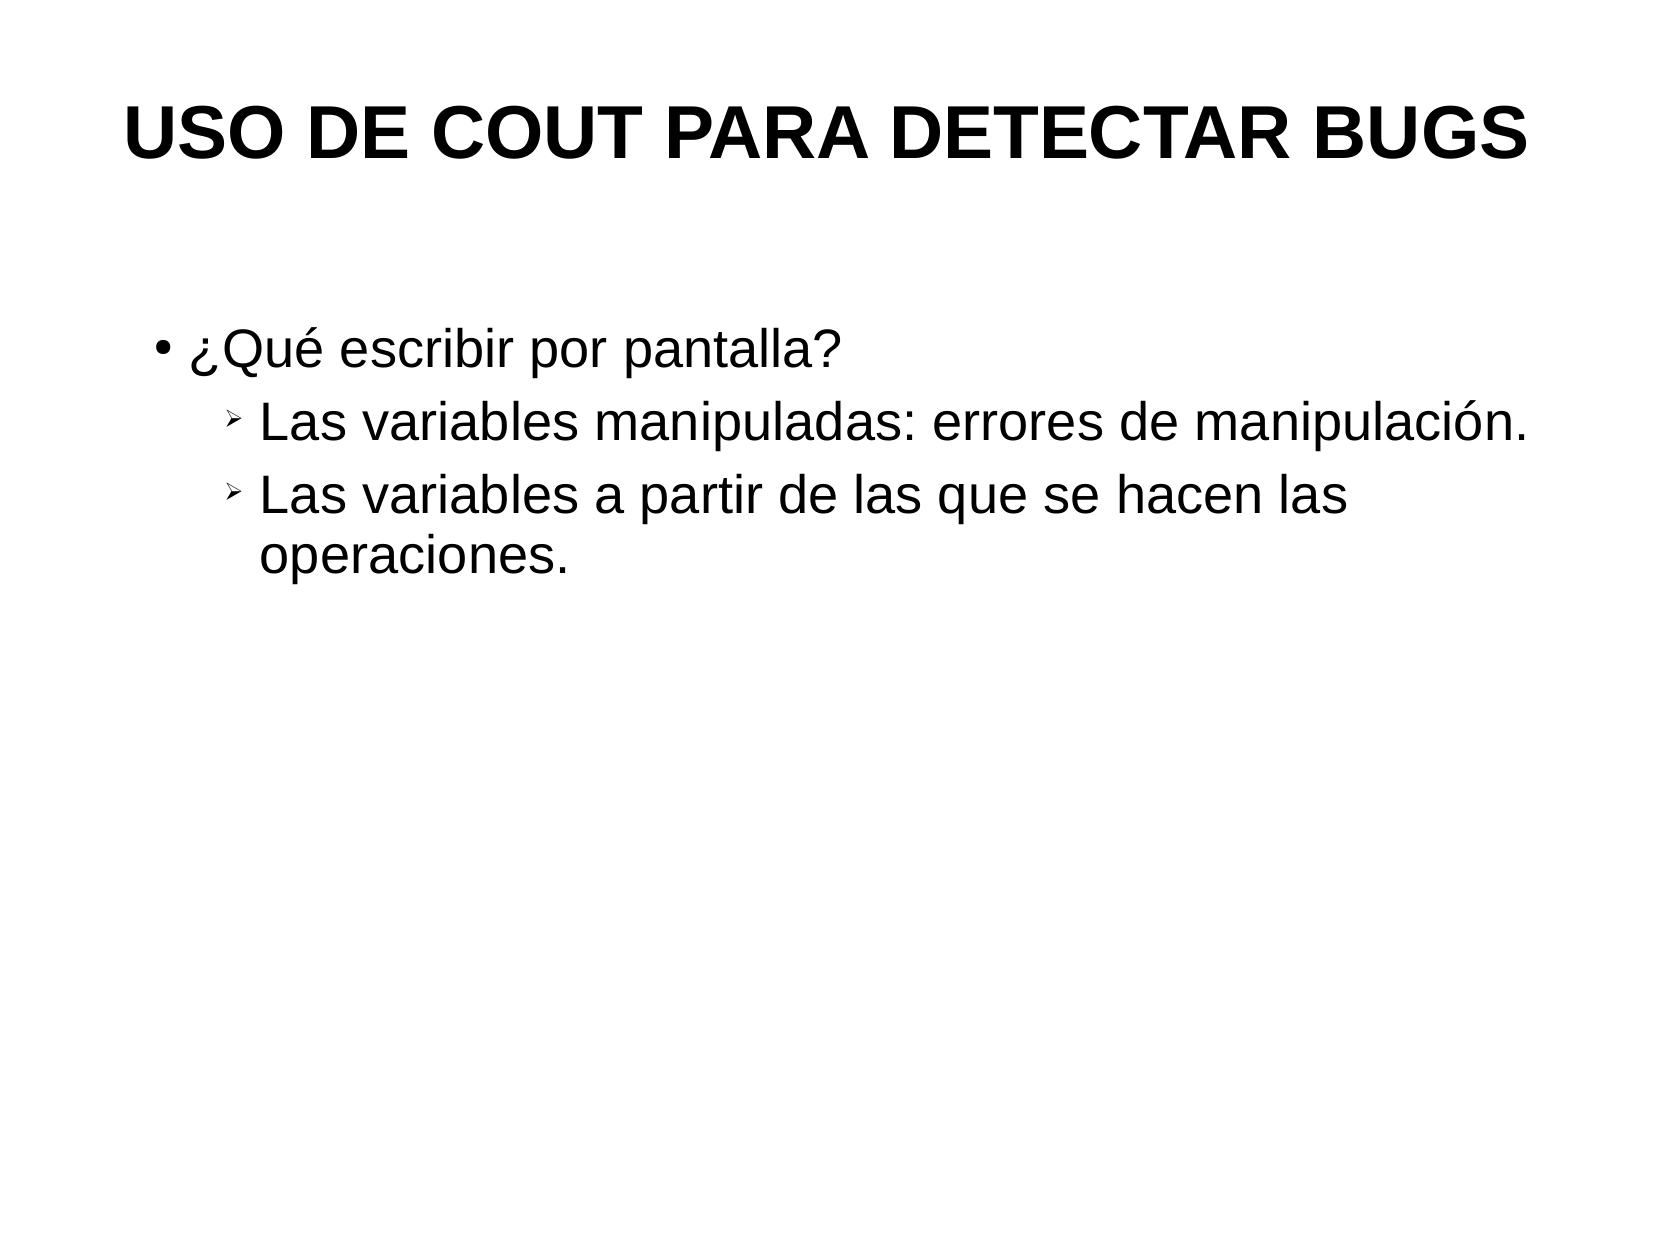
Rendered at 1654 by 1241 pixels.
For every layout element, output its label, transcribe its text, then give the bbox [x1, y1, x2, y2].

subtitle ¿Qué escribir por pantalla? Las variables manipuladas: errores de manipulación. Las variables a partir de las que se hacen las operaciones. [153, 318, 1548, 1241]
title USO DE COUT PARA DETECTAR BUGS [82, 29, 1571, 237]
